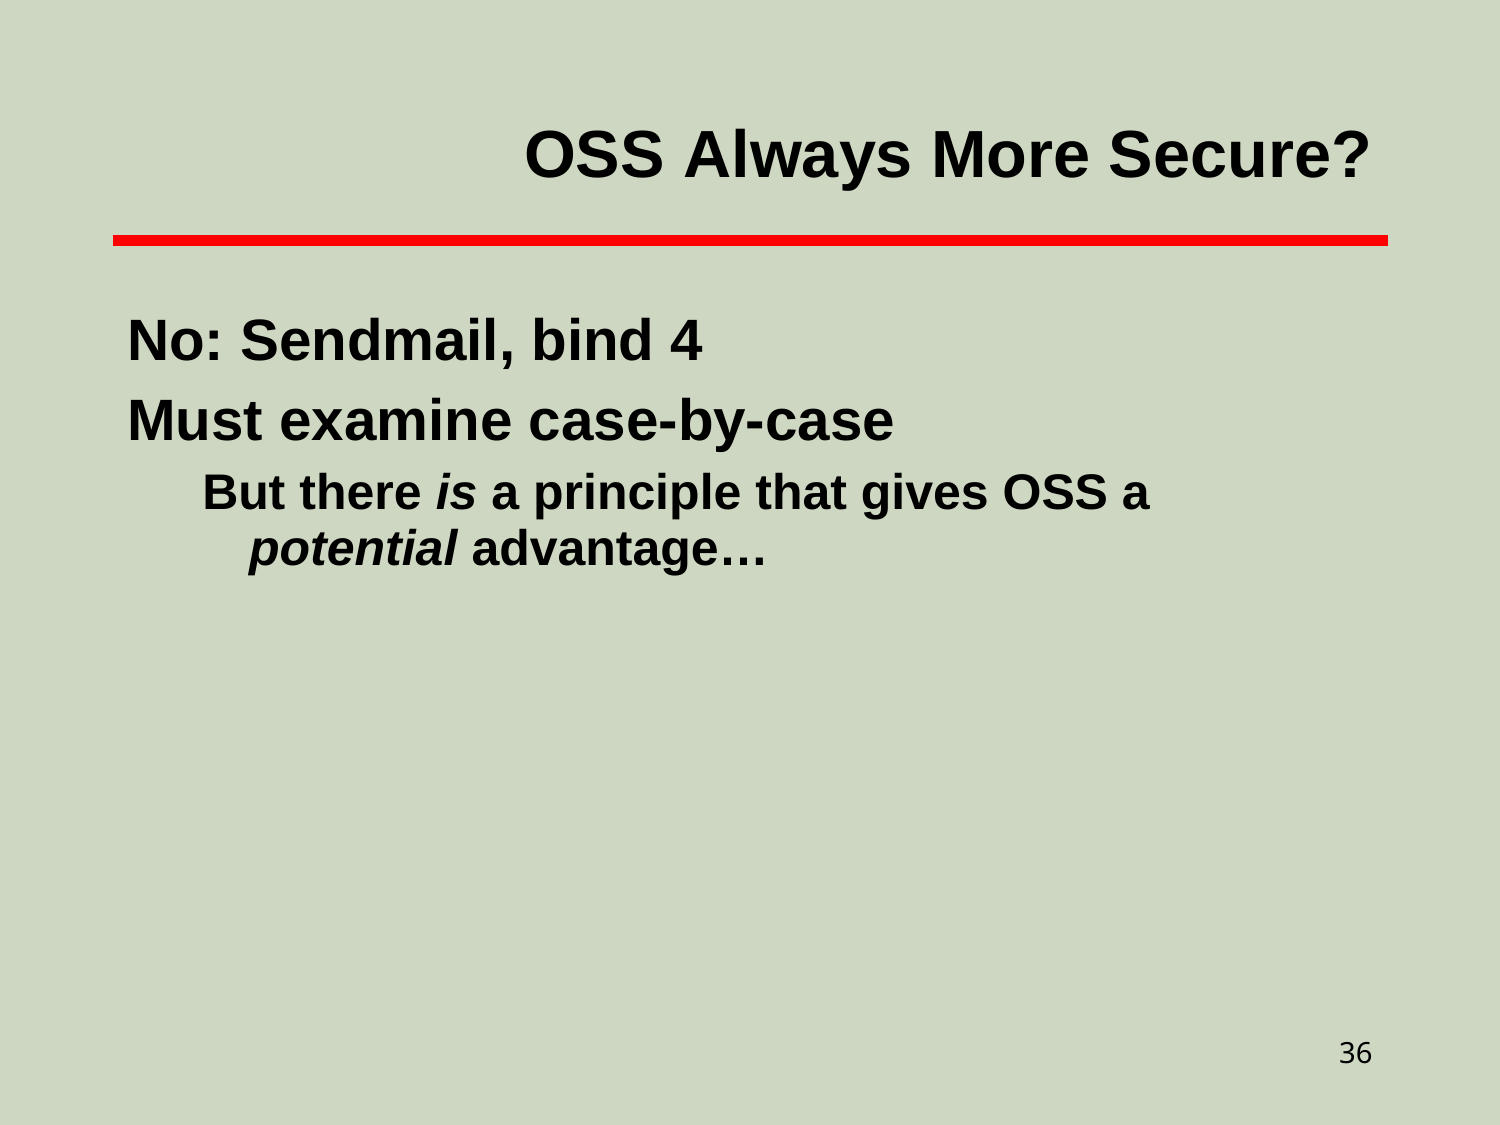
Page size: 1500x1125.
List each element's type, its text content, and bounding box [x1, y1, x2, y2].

title OSS Always More Secure? [337, 85, 1388, 224]
list No: Sendmail, bind 4 Must examine case-by-case But there is a principle that gives OSS a potential advantage… [112, 299, 1388, 1000]
